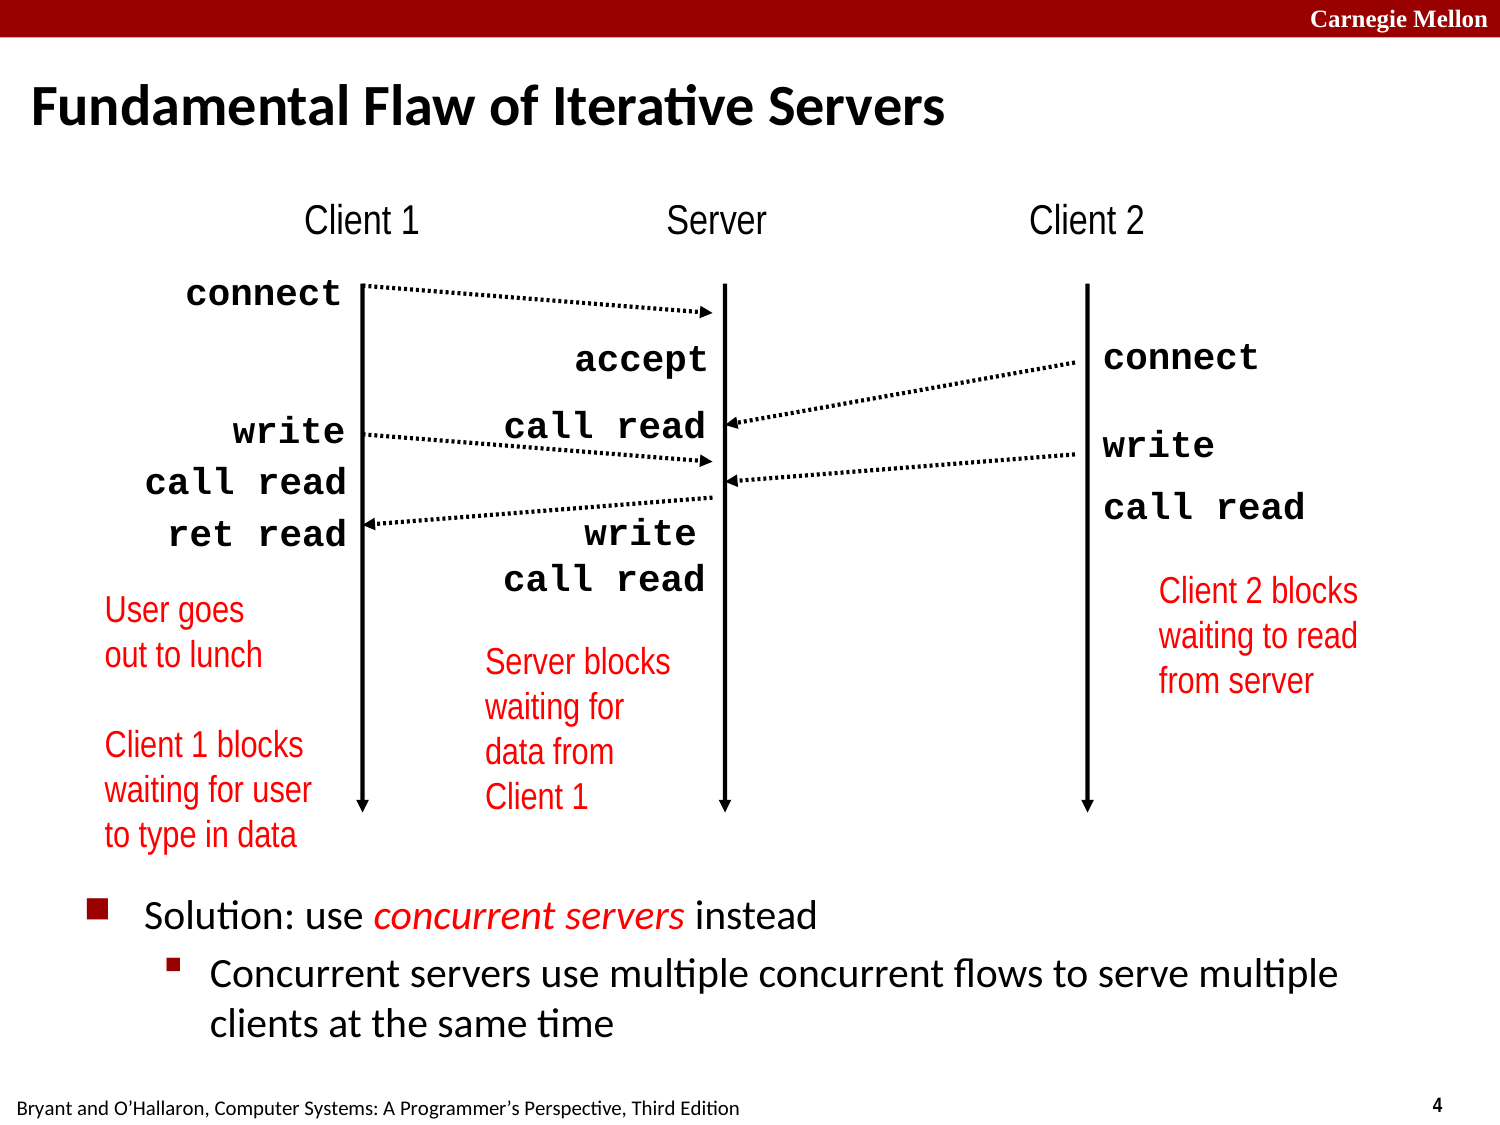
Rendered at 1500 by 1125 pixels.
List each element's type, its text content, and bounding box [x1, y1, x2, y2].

text_box call read [129, 449, 362, 510]
text_box connect [1088, 324, 1276, 385]
text_box ret read [151, 501, 362, 562]
list Solution: use concurrent servers instead Concurrent servers use multiple concurrent flows to serve multiple clients at the same time [72, 880, 1463, 1070]
text_box call read [488, 546, 721, 607]
text_box Client 2 [1014, 185, 1160, 251]
text_box User goes out to lunch Client 1 blocks waiting for user to type in data [89, 577, 327, 863]
text_box Server [651, 185, 783, 251]
text_box write [217, 398, 361, 449]
text_box write [569, 500, 712, 546]
text_box accept [559, 326, 725, 387]
text_box call read [1088, 474, 1321, 535]
text_box Client 1 [289, 185, 435, 251]
text_box write [1088, 412, 1231, 473]
title Fundamental Flaw of Iterative Servers [15, 54, 1491, 149]
text_box Client 2 blocks waiting to read from server [1144, 558, 1382, 709]
text_box call read [488, 393, 721, 454]
text_box Server blocks waiting for data from Client 1 [470, 629, 686, 825]
text_box connect [170, 260, 358, 321]
